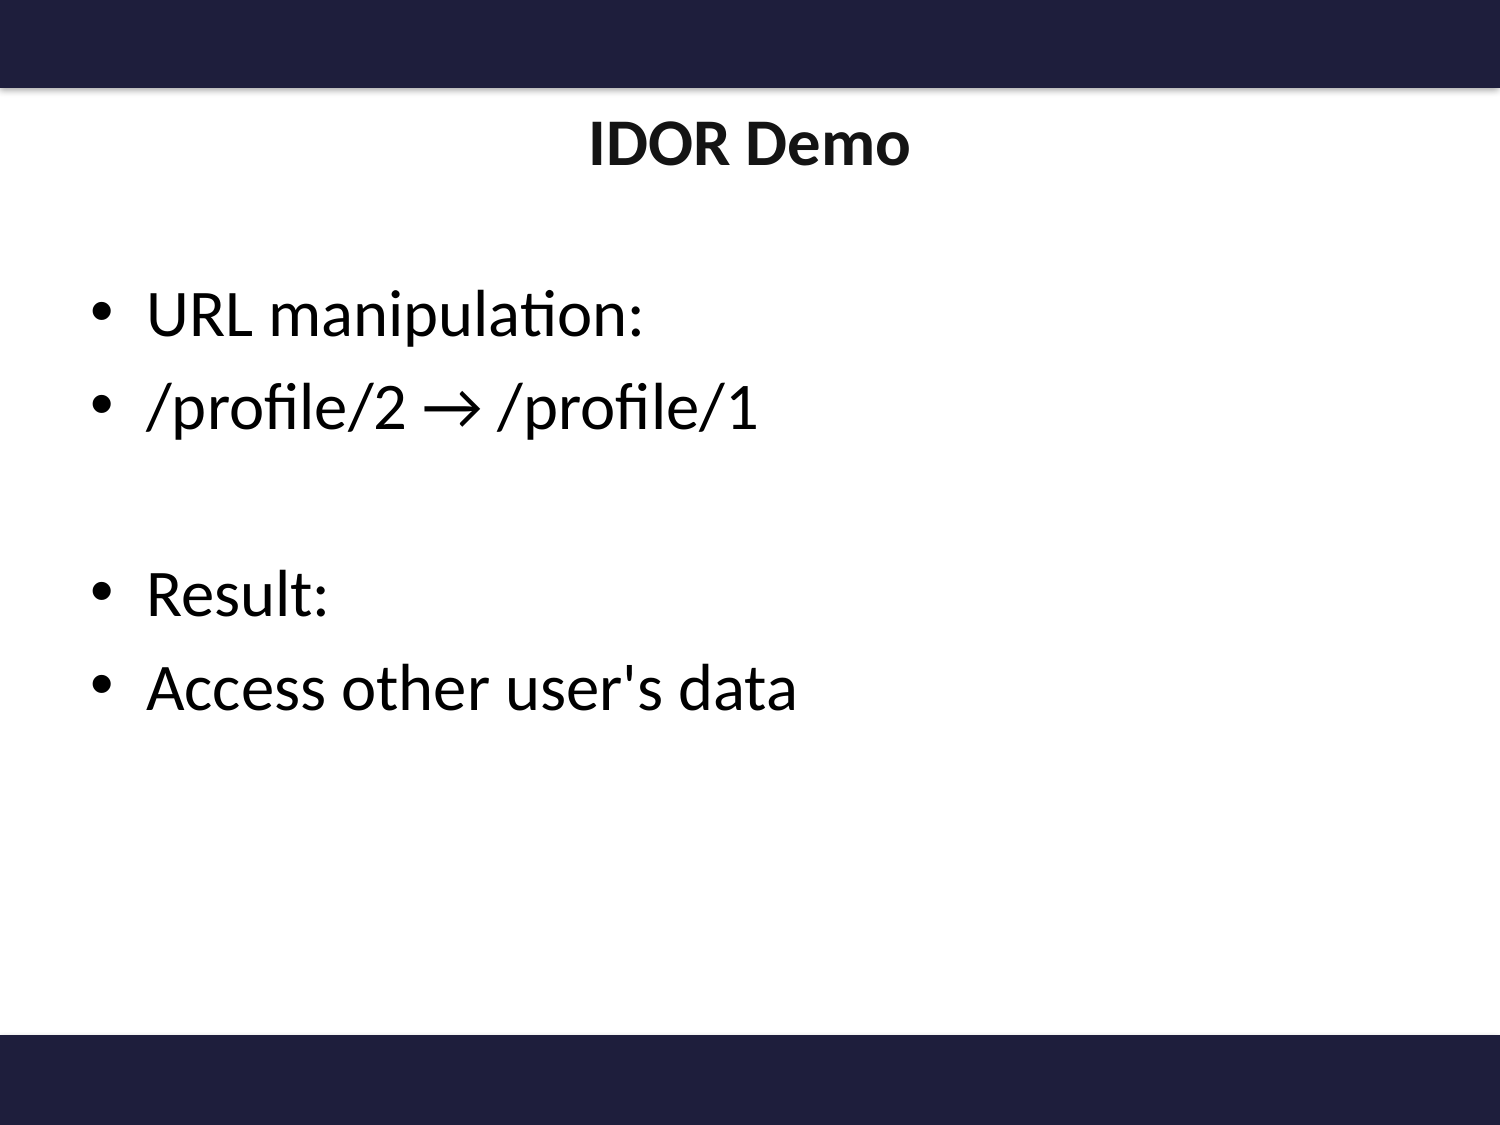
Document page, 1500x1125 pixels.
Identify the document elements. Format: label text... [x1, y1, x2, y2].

text_box [0, 0, 1500, 88]
list URL manipulation: /profile/2 → /profile/1 Result: Access other user's data [75, 262, 1425, 1005]
text_box [0, 1035, 1500, 1125]
title IDOR Demo [75, 88, 1425, 233]
